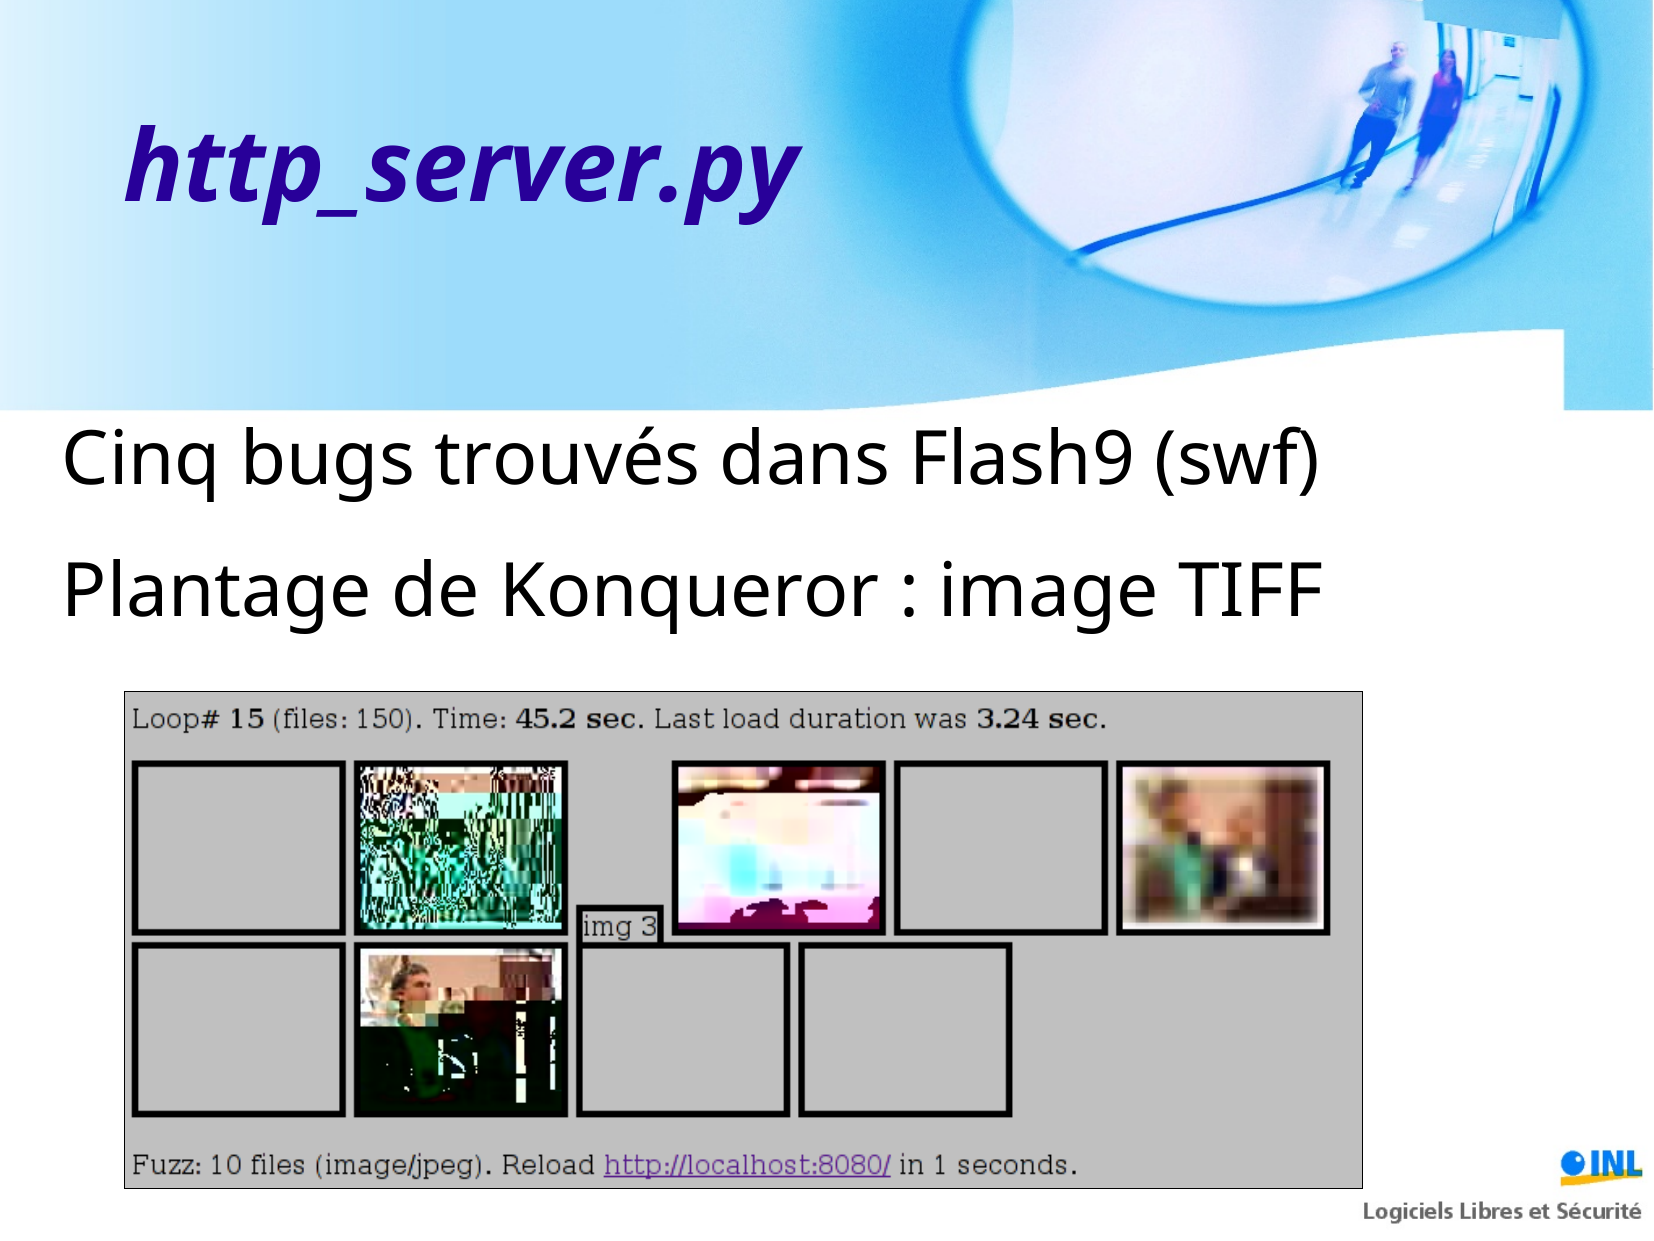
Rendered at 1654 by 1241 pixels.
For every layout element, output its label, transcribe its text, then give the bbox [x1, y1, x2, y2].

title http_server.py [123, 58, 1536, 266]
list Cinq bugs trouvés dans Flash9 (swf) Plantage de Konqueror : image TIFF [44, 404, 1606, 705]
picture [0, 0, 1654, 1241]
